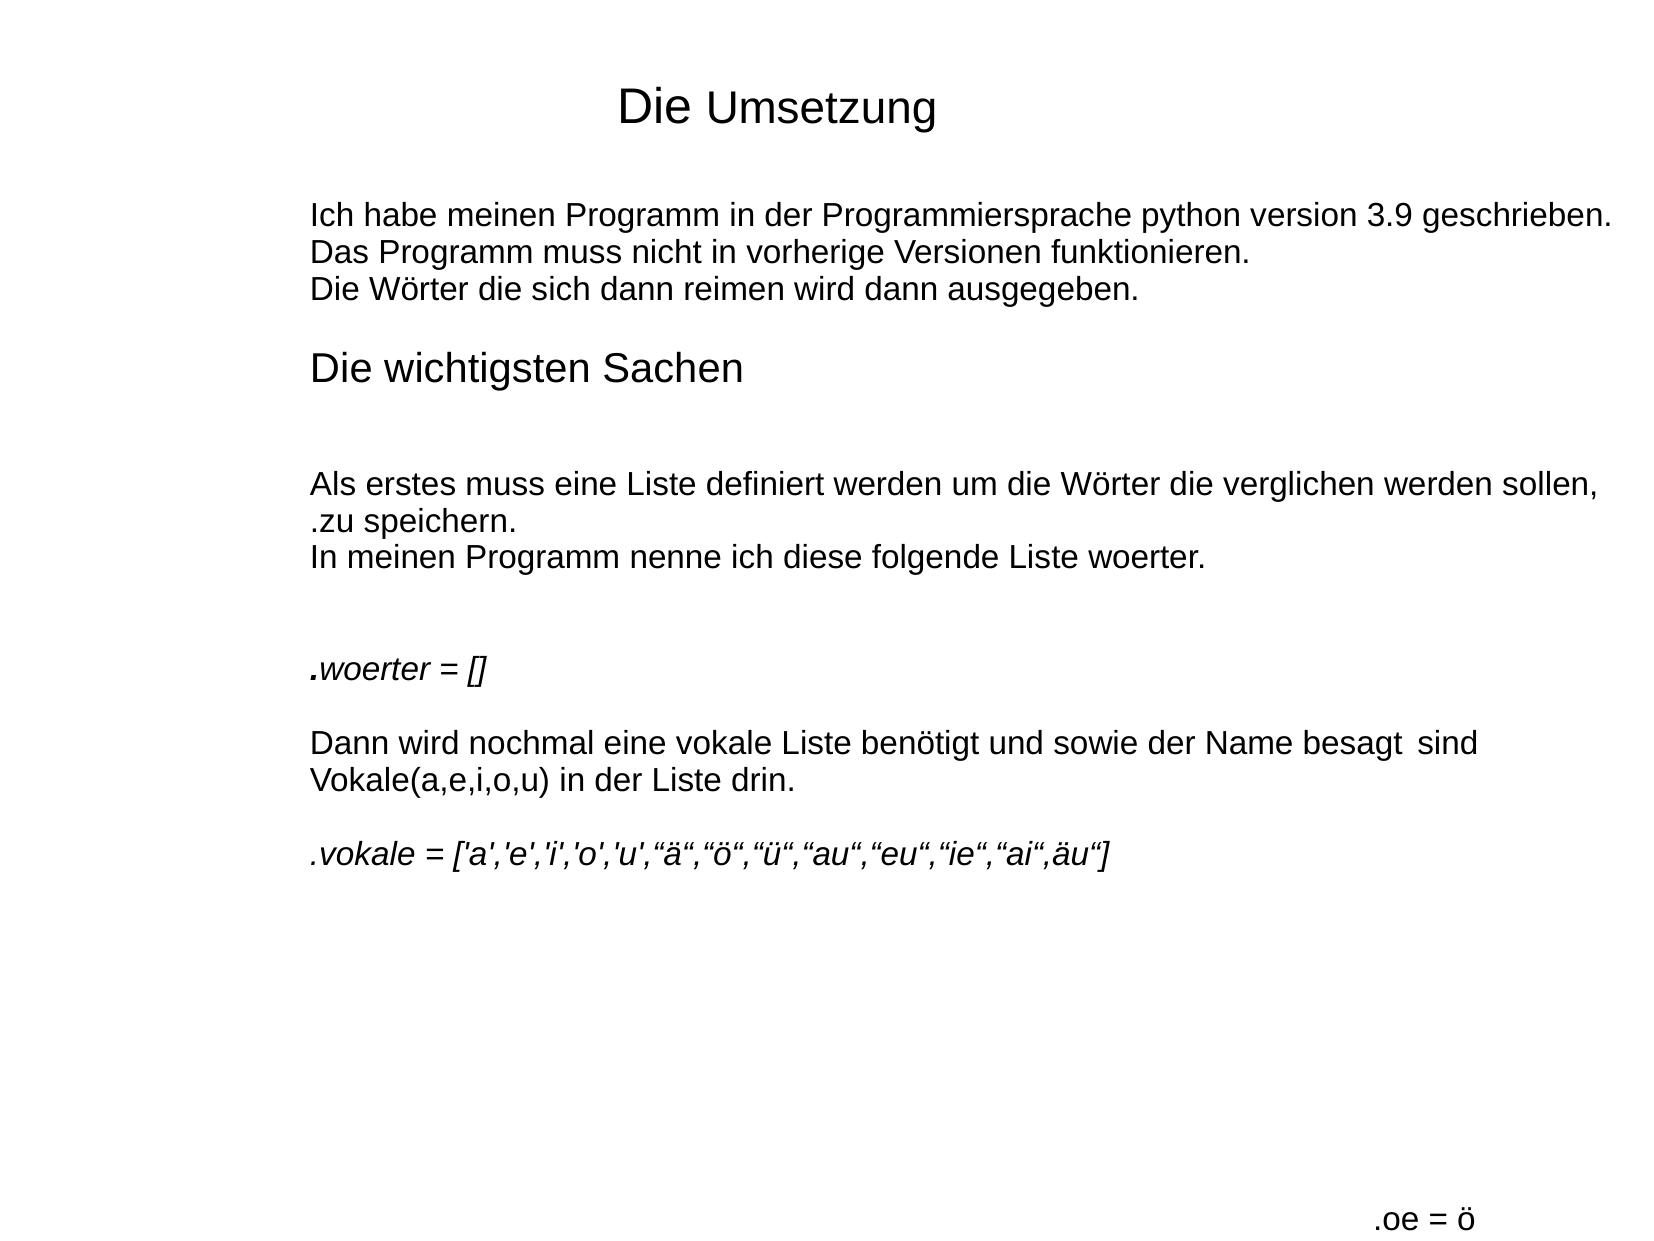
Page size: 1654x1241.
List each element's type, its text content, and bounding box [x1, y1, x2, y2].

text_box .oe = ö [1358, 1192, 1491, 1241]
text_box Ich habe meinen Programm in der Programmiersprache python version 3.9 geschrieben. Das Programm muss nicht in vorherige Versionen funktionieren. Die Wörter die sich dann reimen wird dann ausgegeben. Die wichtigsten Sachen Als erstes muss eine Liste definiert werden um die Wörter die verglichen werden sollen, .zu speichern. In meinen Programm nenne ich diese folgende Liste woerter. .woerter = [] Dann wird nochmal eine vokale Liste benötigt und sowie der Name besagt sind Vokale(a,e,i,o,u) in der Liste drin. .vokale = ['a','e','i','o','u',“ä“,“ö“,“ü“,“au“,“eu“,“ie“,“ai“,äu“] [295, 188, 1630, 1070]
text_box Die Umsetzung [602, 70, 953, 188]
